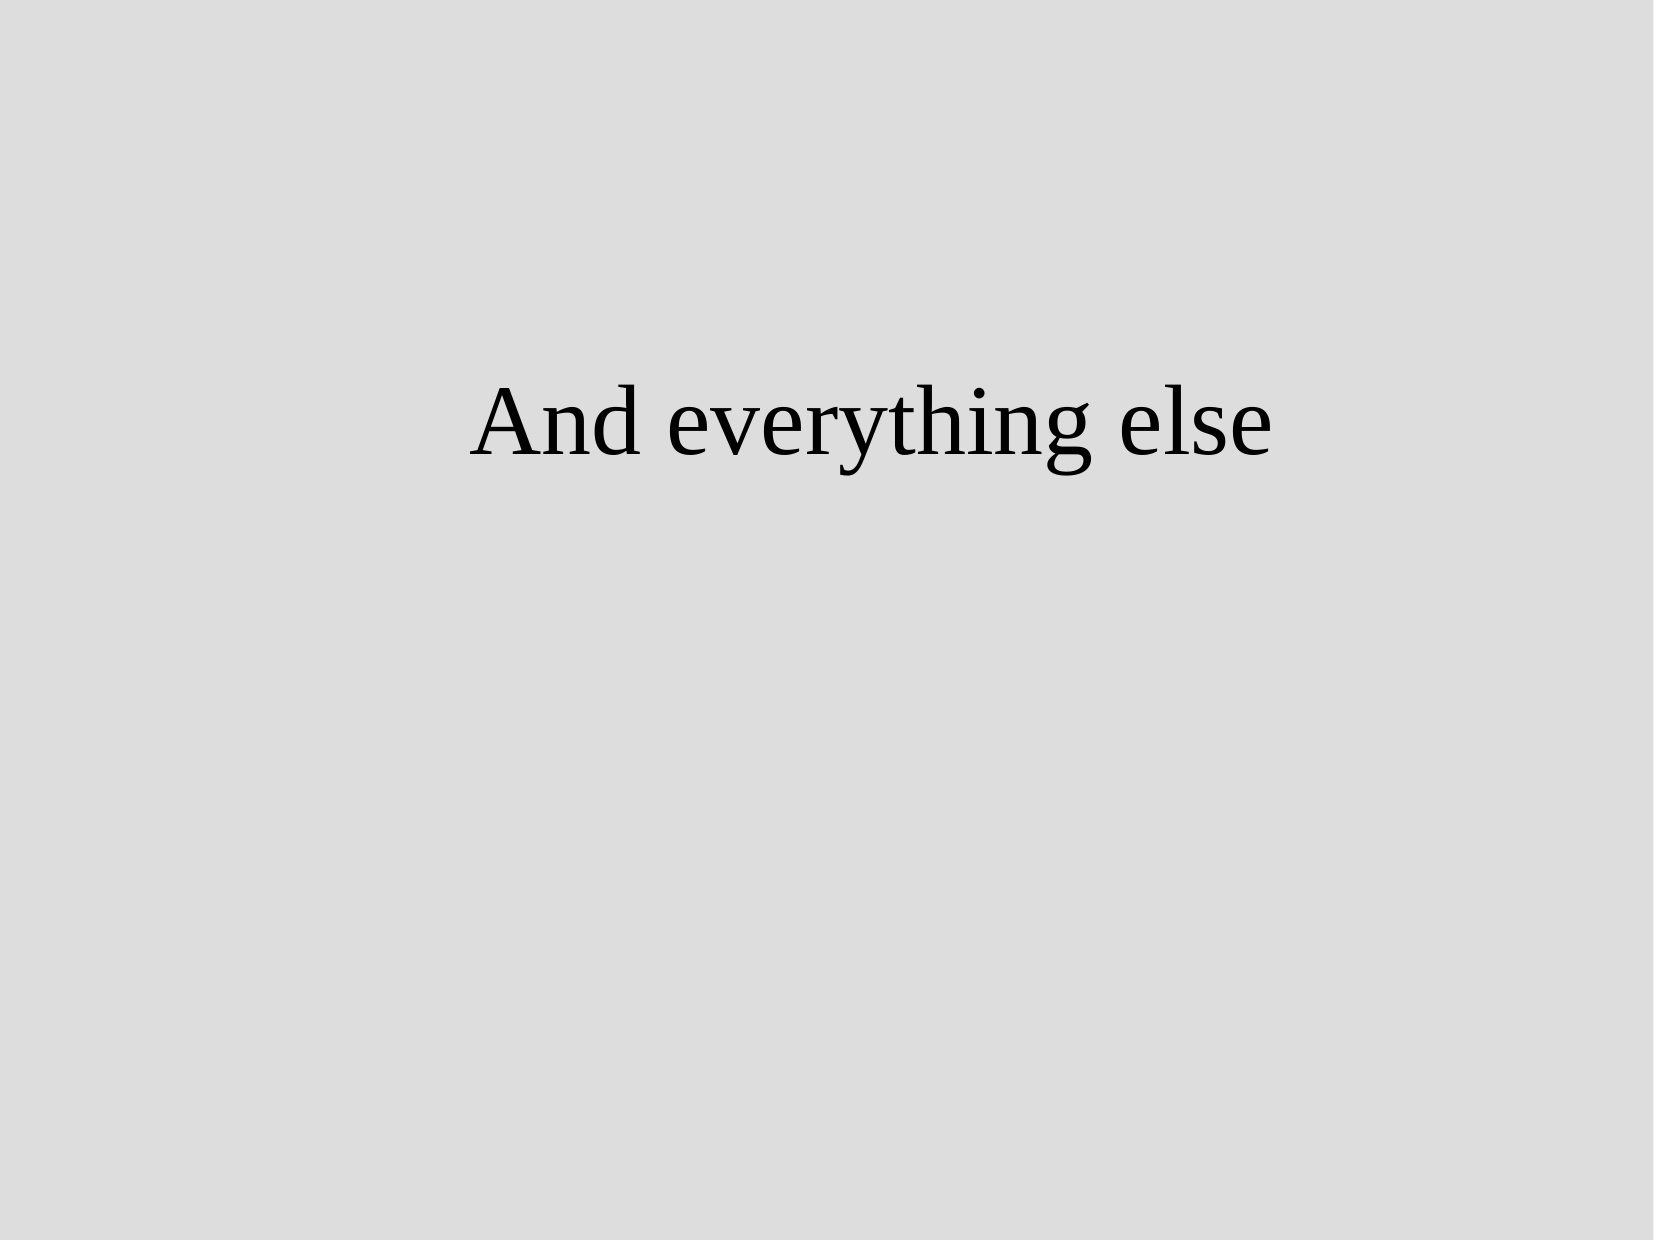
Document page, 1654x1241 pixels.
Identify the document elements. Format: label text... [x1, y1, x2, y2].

subtitle [82, 49, 1571, 1010]
text_box And everything else [271, 357, 1473, 484]
